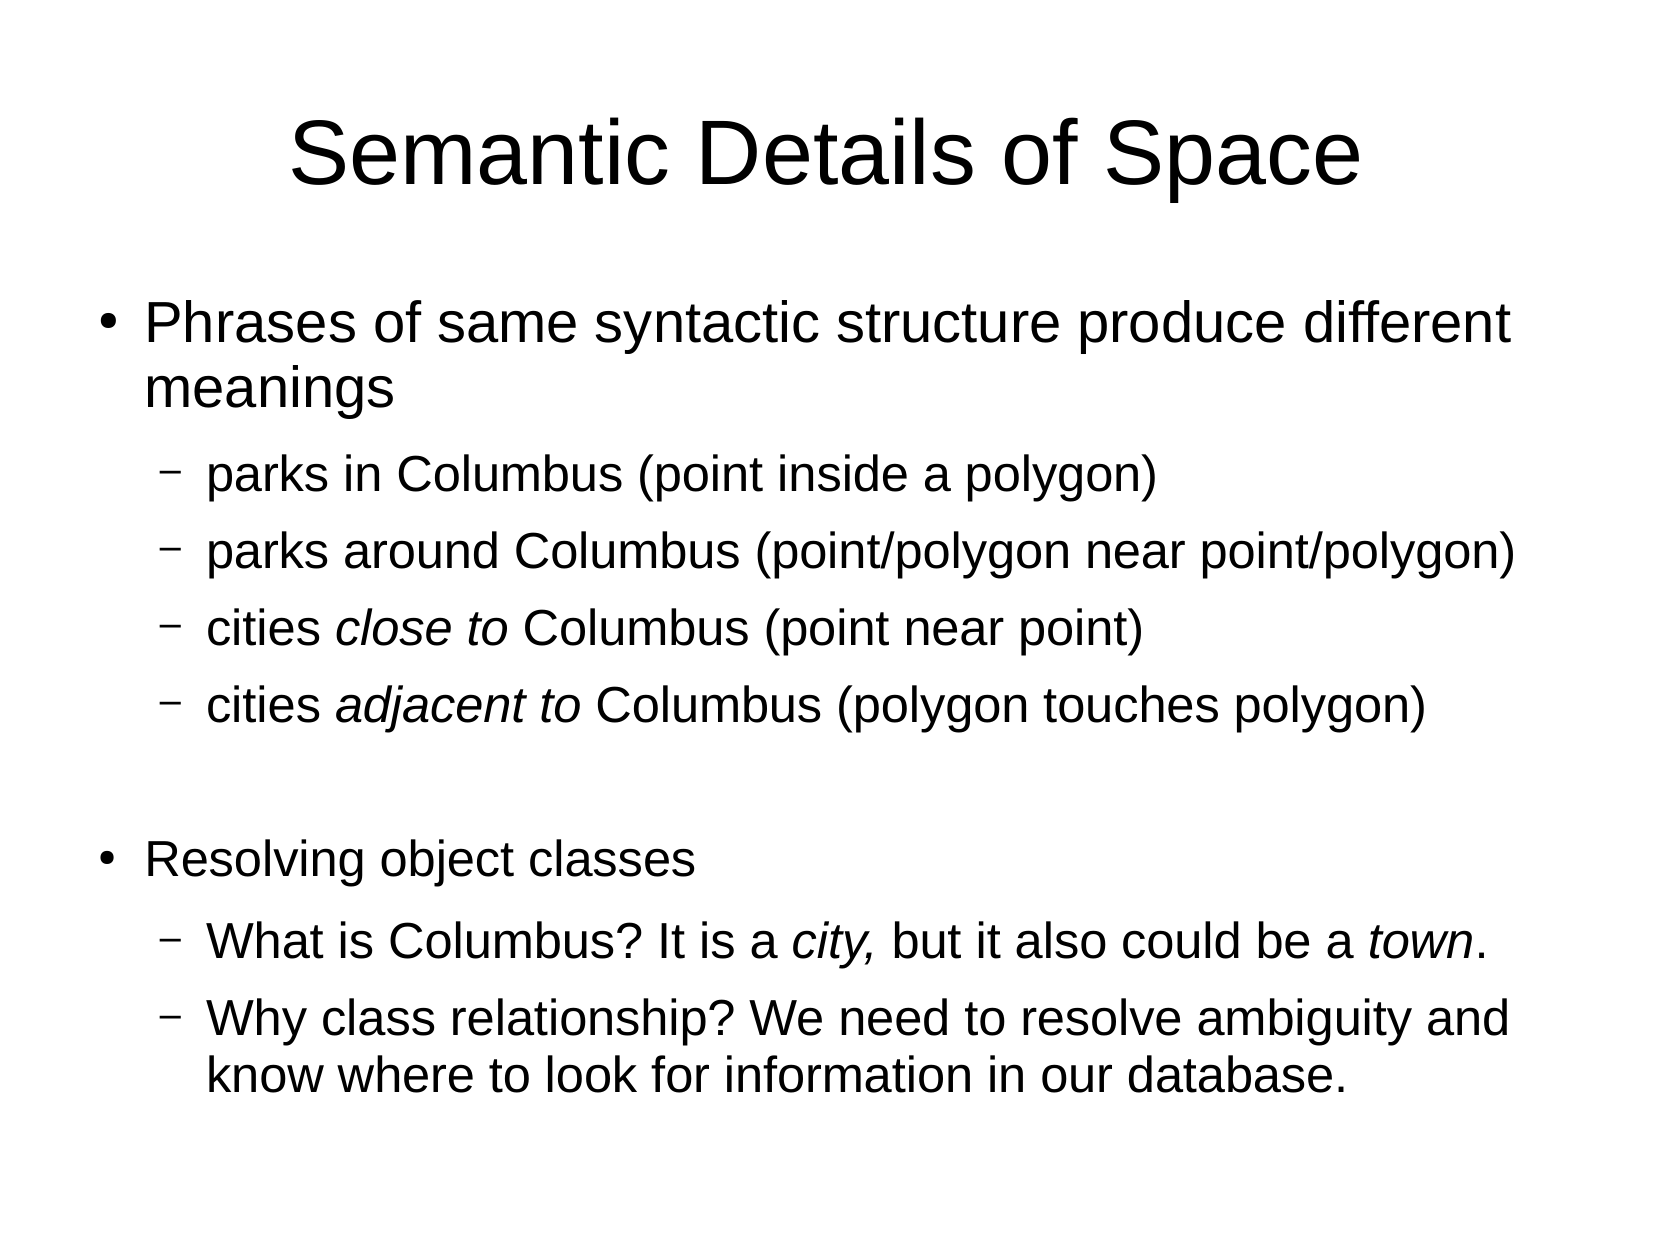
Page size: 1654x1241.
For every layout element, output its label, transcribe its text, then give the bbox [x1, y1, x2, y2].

list Phrases of same syntactic structure produce different meanings parks in Columbus (point inside a polygon) parks around Columbus (point/polygon near point/polygon) cities close to Columbus (point near point) cities adjacent to Columbus (polygon touches polygon) Resolving object classes What is Columbus? It is a city, but it also could be a town. Why class relationship? We need to resolve ambiguity and know where to look for information in our database. [82, 290, 1538, 1156]
title Semantic Details of Space [82, 49, 1571, 257]
